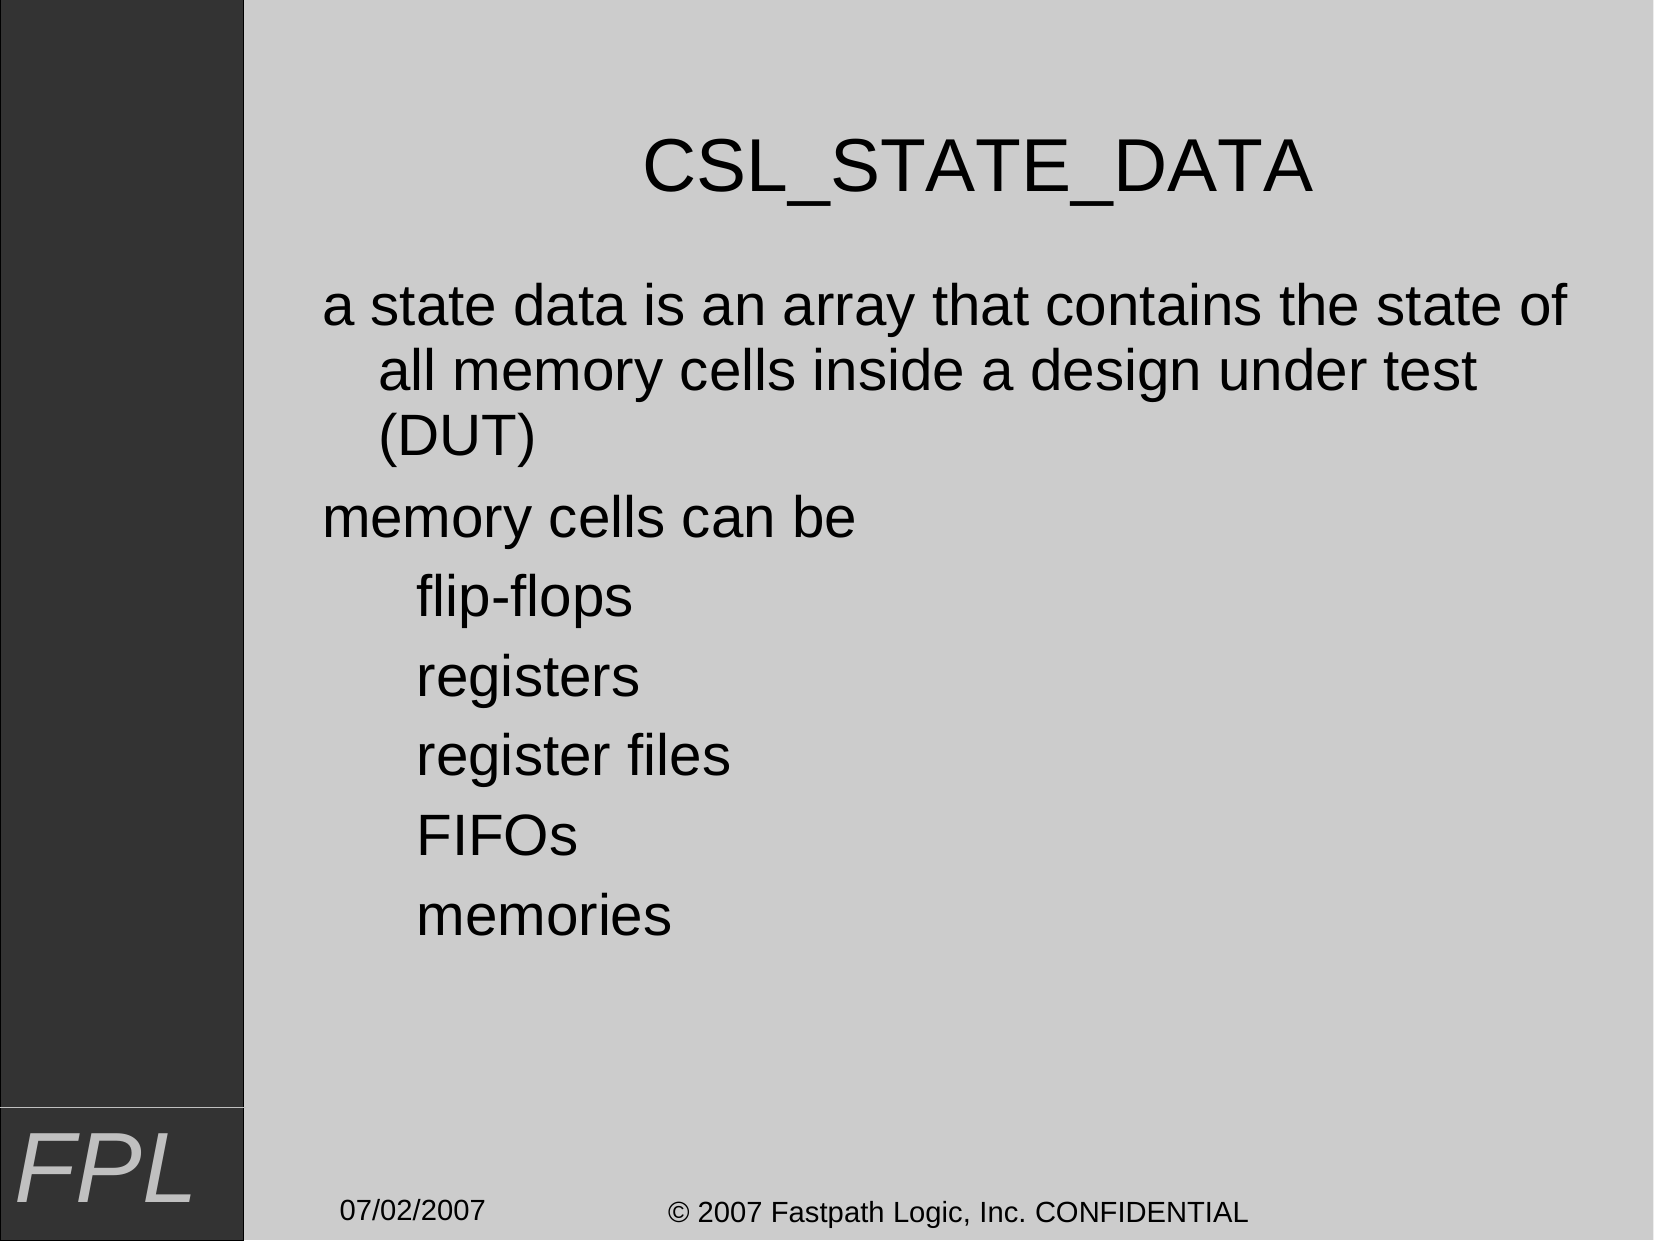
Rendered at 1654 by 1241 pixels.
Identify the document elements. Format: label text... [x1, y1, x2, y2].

title CSL_STATE_DATA [427, 57, 1530, 272]
list a state data is an array that contains the state of all memory cells inside a design under test (DUT) memory cells can be flip-flops registers register files FIFOs memories [322, 272, 1635, 1179]
